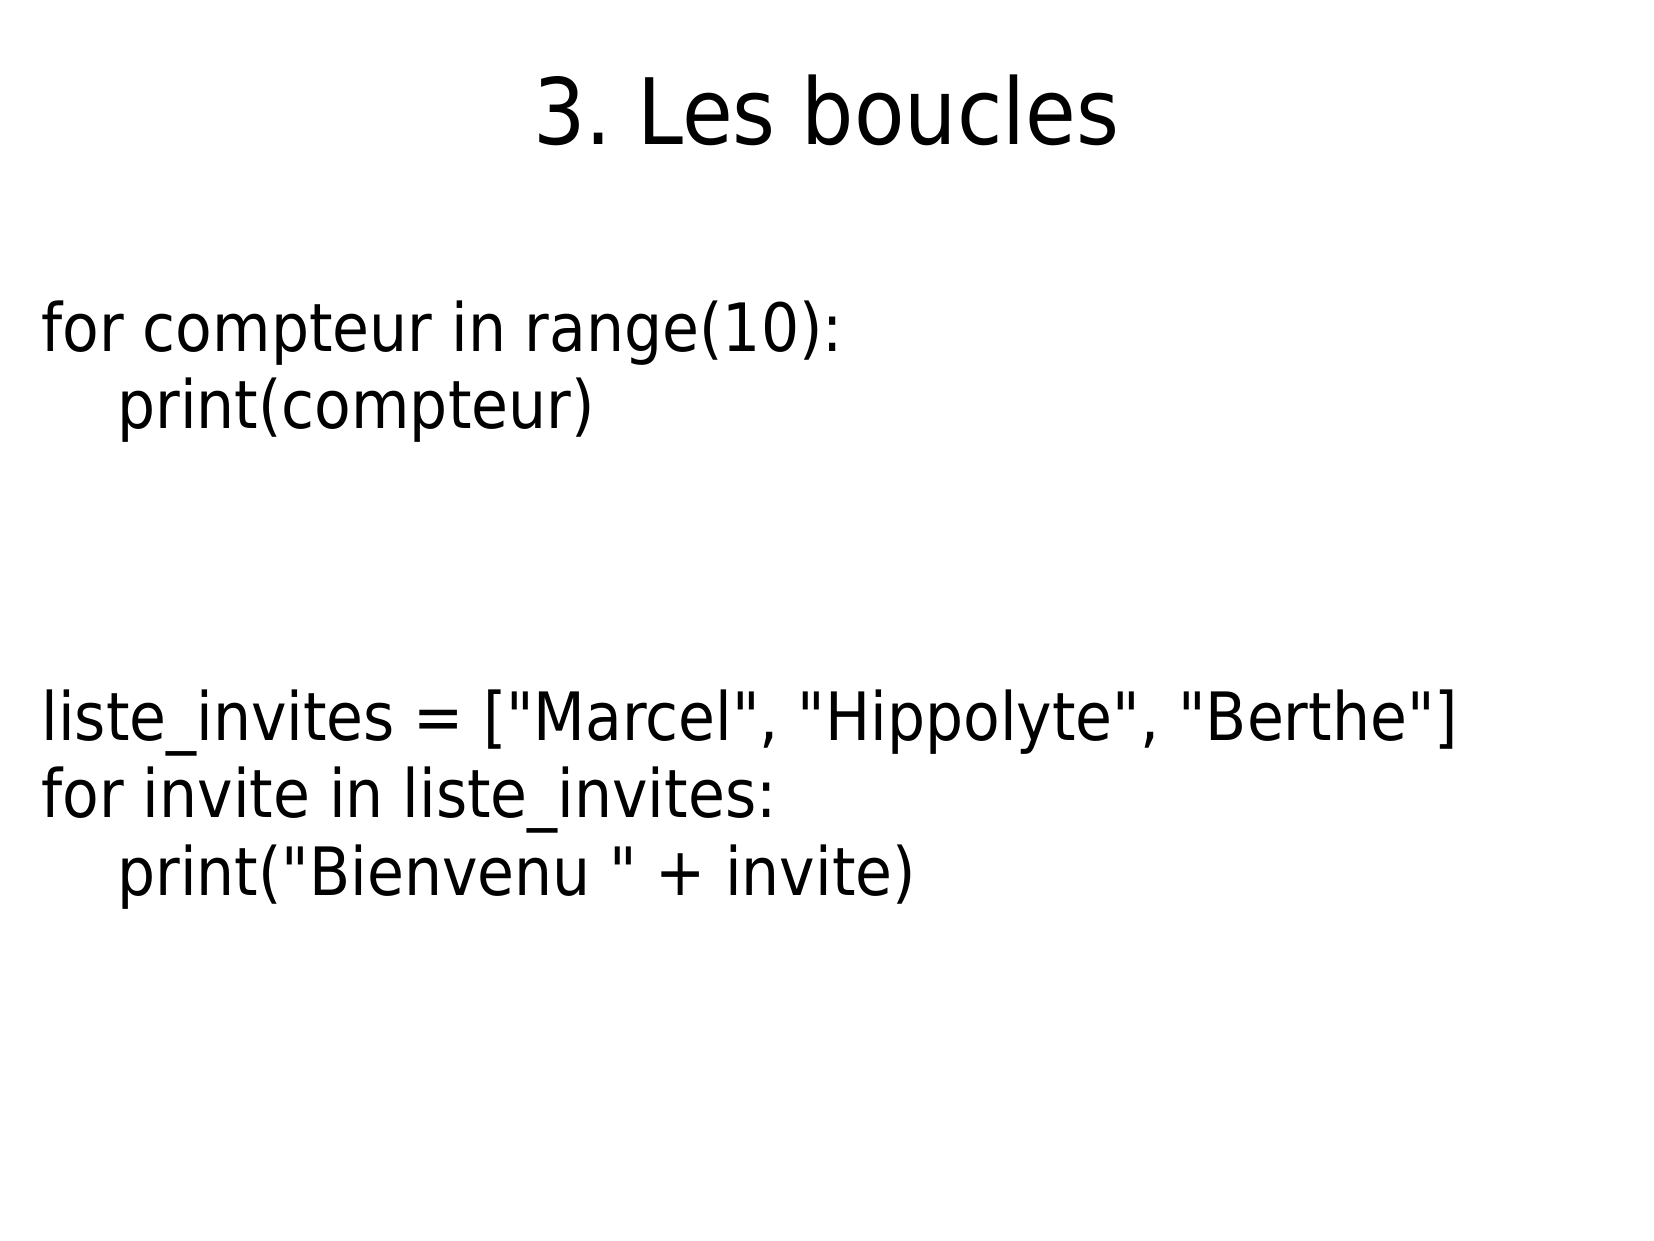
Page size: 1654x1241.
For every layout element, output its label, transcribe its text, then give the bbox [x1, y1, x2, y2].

title 3. Les boucles [41, 12, 1613, 133]
title for compteur in range(10): print(compteur) liste_invites = ["Marcel", "Hippolyte", "Berthe"] for invite in liste_invites: print("Bienvenu " + invite) [41, 133, 1613, 1223]
